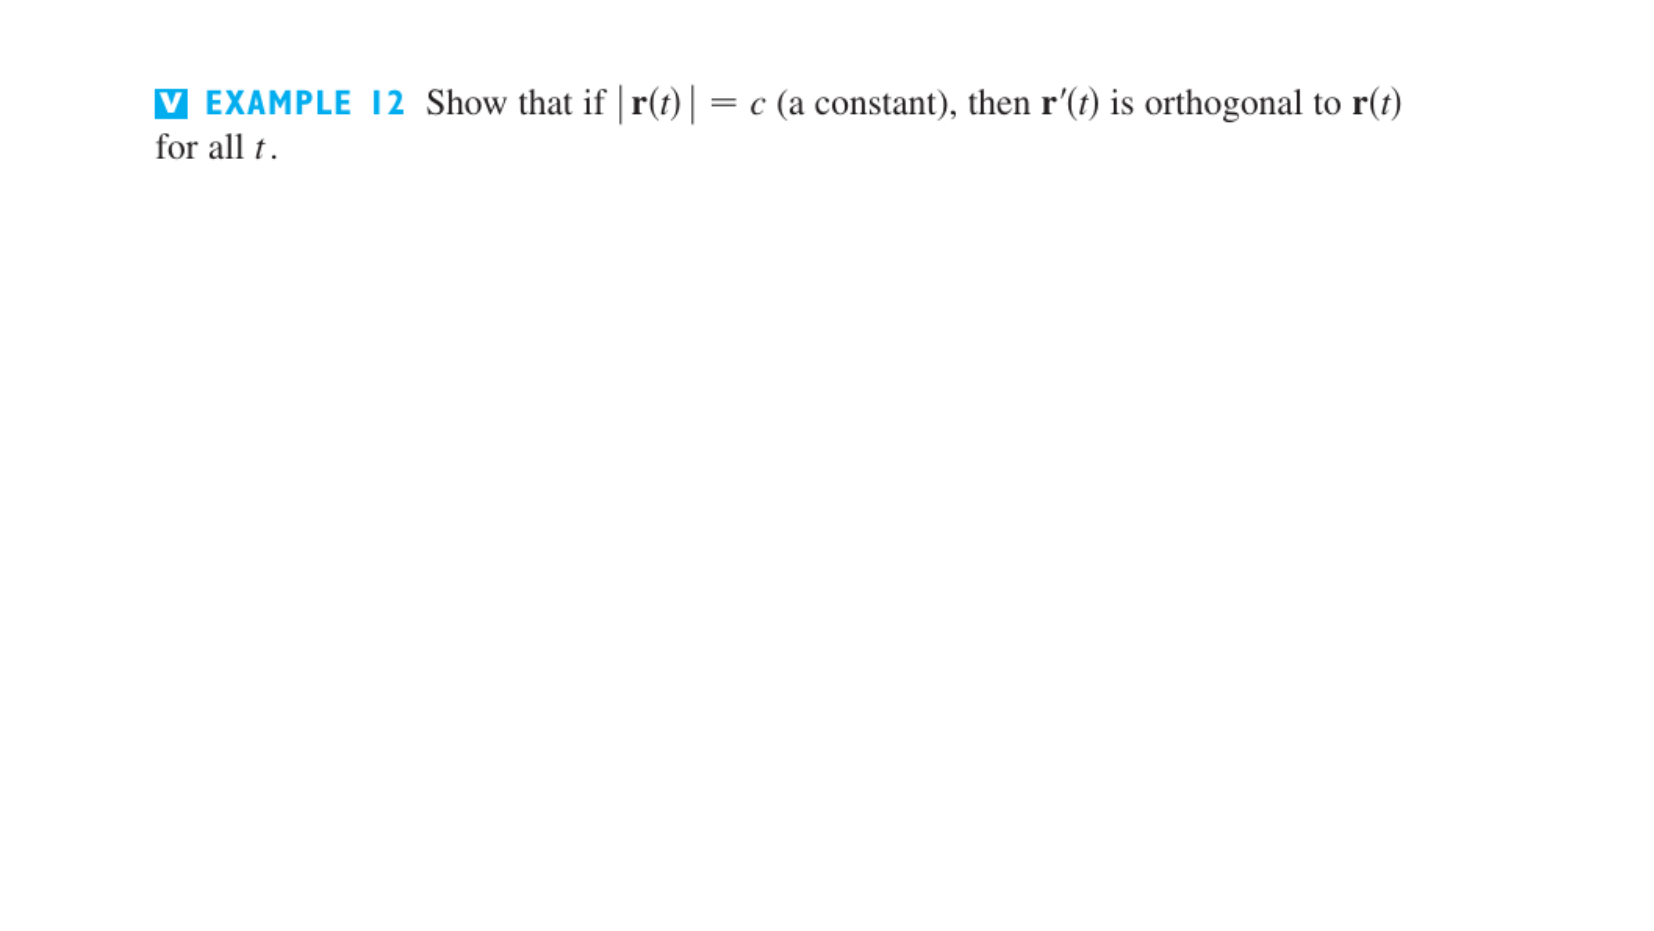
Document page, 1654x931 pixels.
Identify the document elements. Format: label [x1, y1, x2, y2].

picture [141, 67, 1430, 178]
